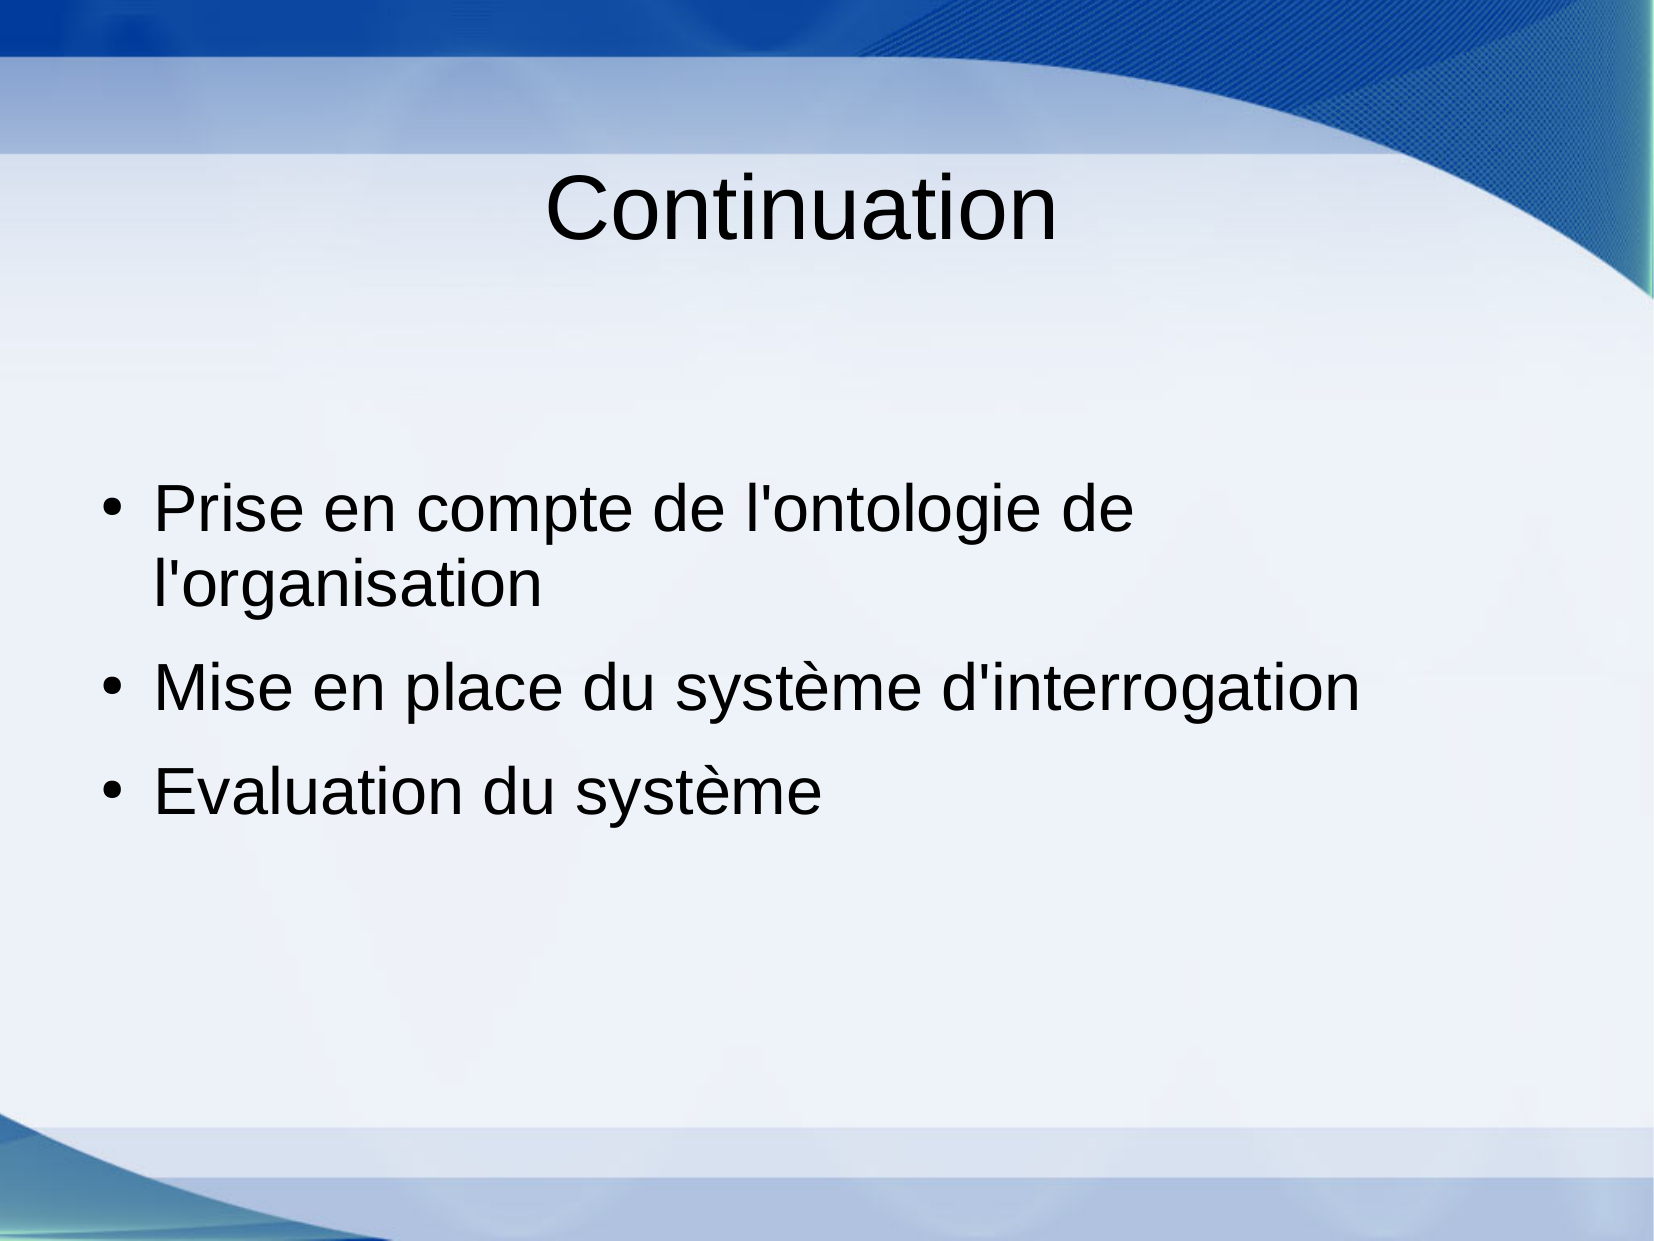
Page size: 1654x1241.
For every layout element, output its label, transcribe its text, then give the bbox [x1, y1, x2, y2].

title Continuation [70, 155, 1560, 260]
picture [0, 0, 1654, 1241]
list Prise en compte de l'ontologie de l'organisation Mise en place du système d'interrogation Evaluation du système [82, 290, 1538, 1010]
